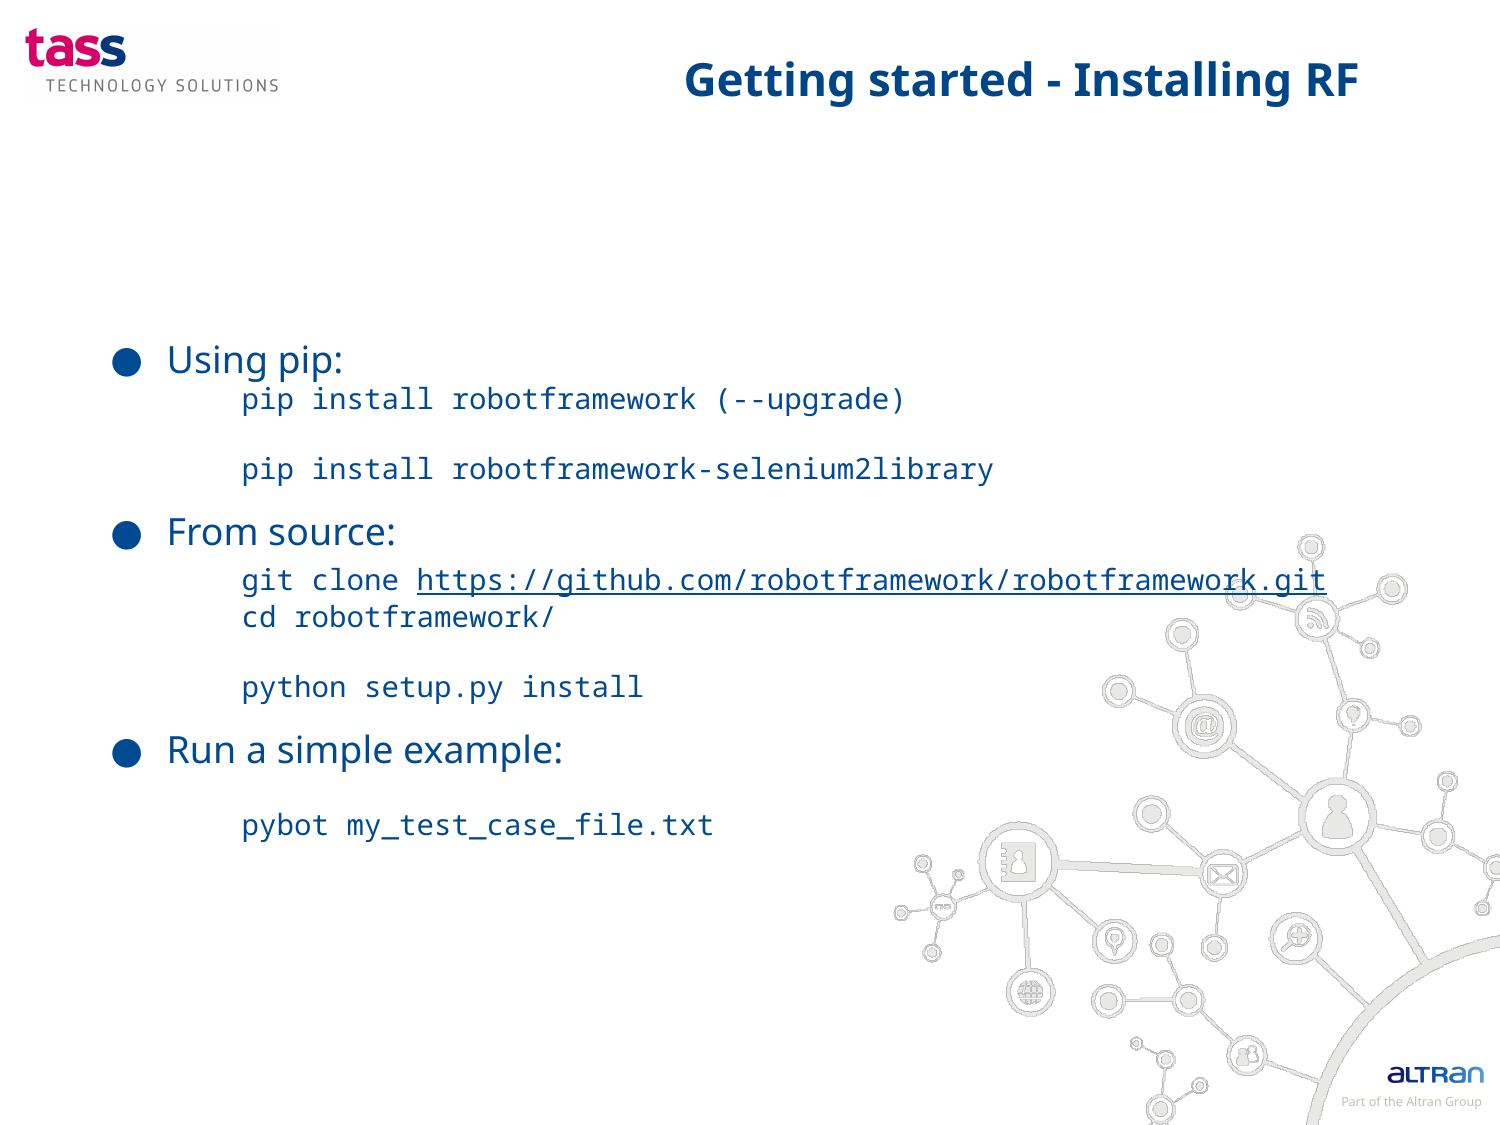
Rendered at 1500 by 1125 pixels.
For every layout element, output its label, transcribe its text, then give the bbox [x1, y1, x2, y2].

picture [24, 24, 280, 102]
title Getting started - Installing RF [336, 30, 1375, 126]
picture [1385, 1064, 1485, 1087]
list Using pip: pip install robotframework (--upgrade) pip install robotframework-selenium2library From source: git clone https://github.com/robotframework/robotframework.git cd robotframework/ python setup.py install Run a simple example: pybot my_test_case_file.txt [76, 305, 1375, 1003]
